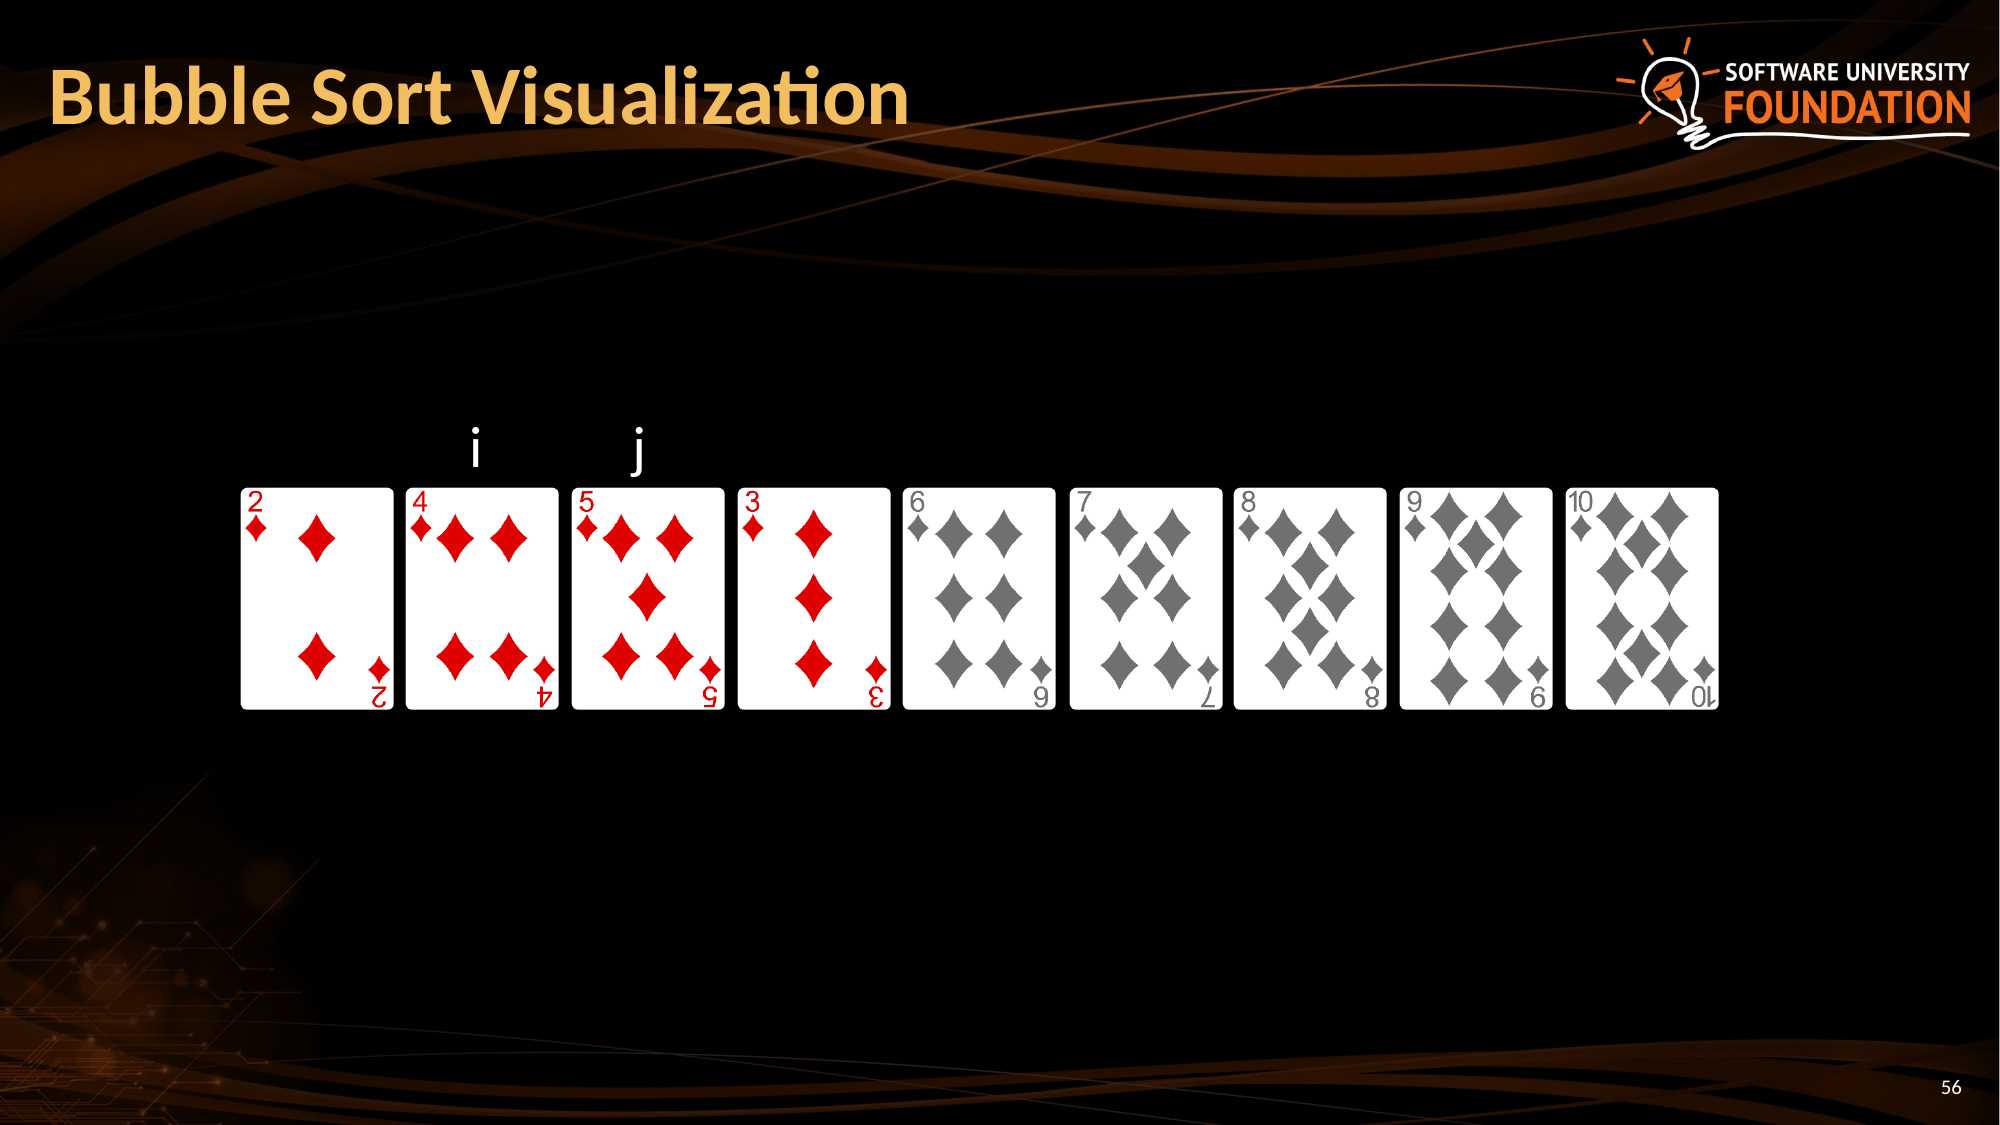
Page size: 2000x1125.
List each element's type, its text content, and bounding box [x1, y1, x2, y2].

slide_number <number> [1897, 1070, 1968, 1103]
title Bubble Sort Visualization [30, 6, 1602, 189]
text_box j [618, 401, 662, 487]
picture [0, 0, 2000, 1125]
text_box i [454, 401, 498, 487]
